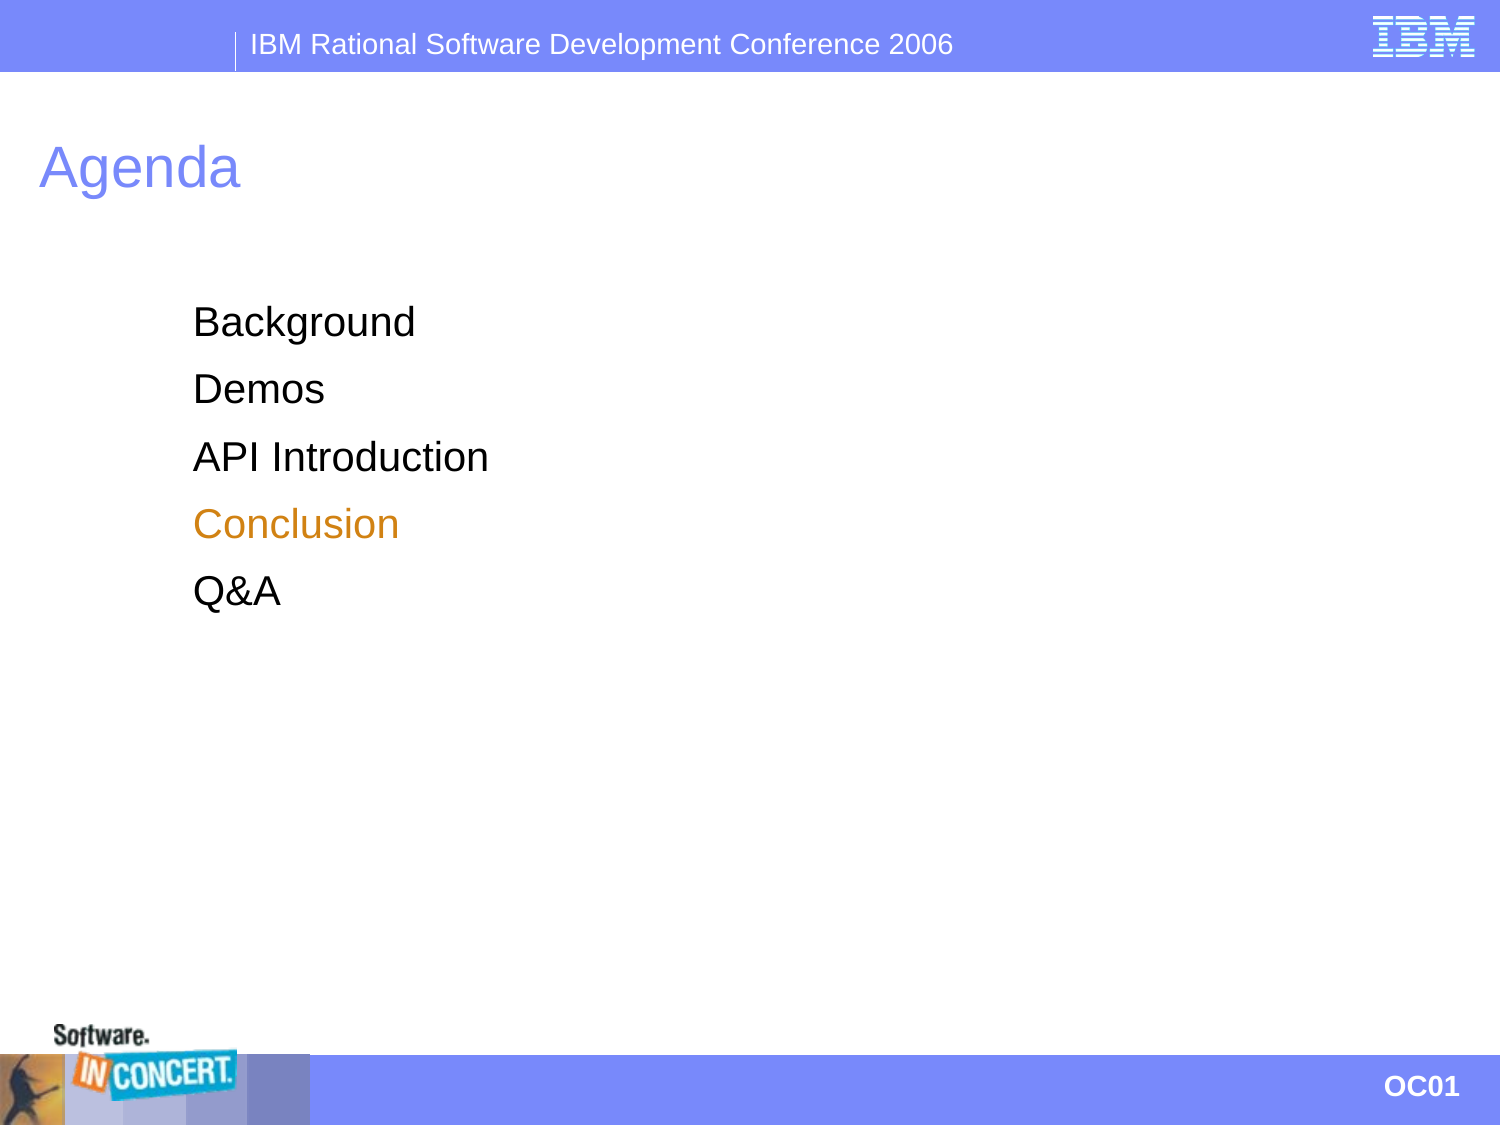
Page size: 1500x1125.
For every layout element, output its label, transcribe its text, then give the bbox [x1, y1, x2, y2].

list Background Demos API Introduction Conclusion Q&A [178, 291, 1417, 641]
picture [0, 1024, 310, 1125]
title Agenda [25, 132, 1415, 211]
